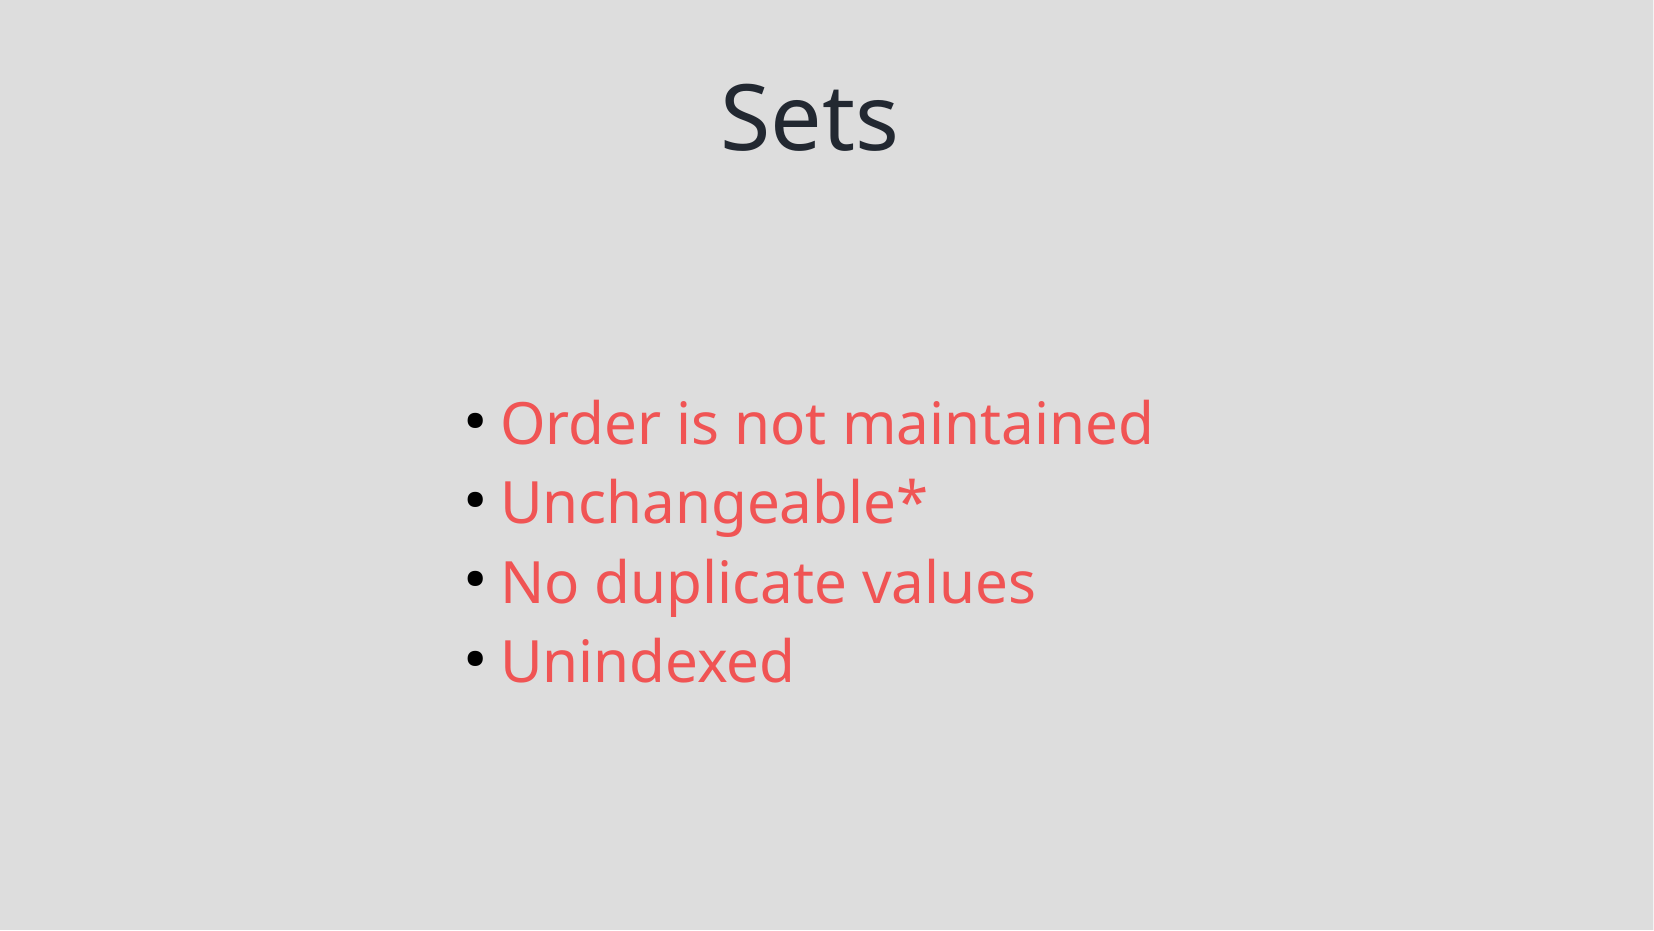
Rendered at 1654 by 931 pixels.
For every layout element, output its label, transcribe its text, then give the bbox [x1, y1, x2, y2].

text_box Order is not maintained Unchangeable* No duplicate values Unindexed [450, 375, 1654, 678]
title Sets [82, 37, 1538, 193]
